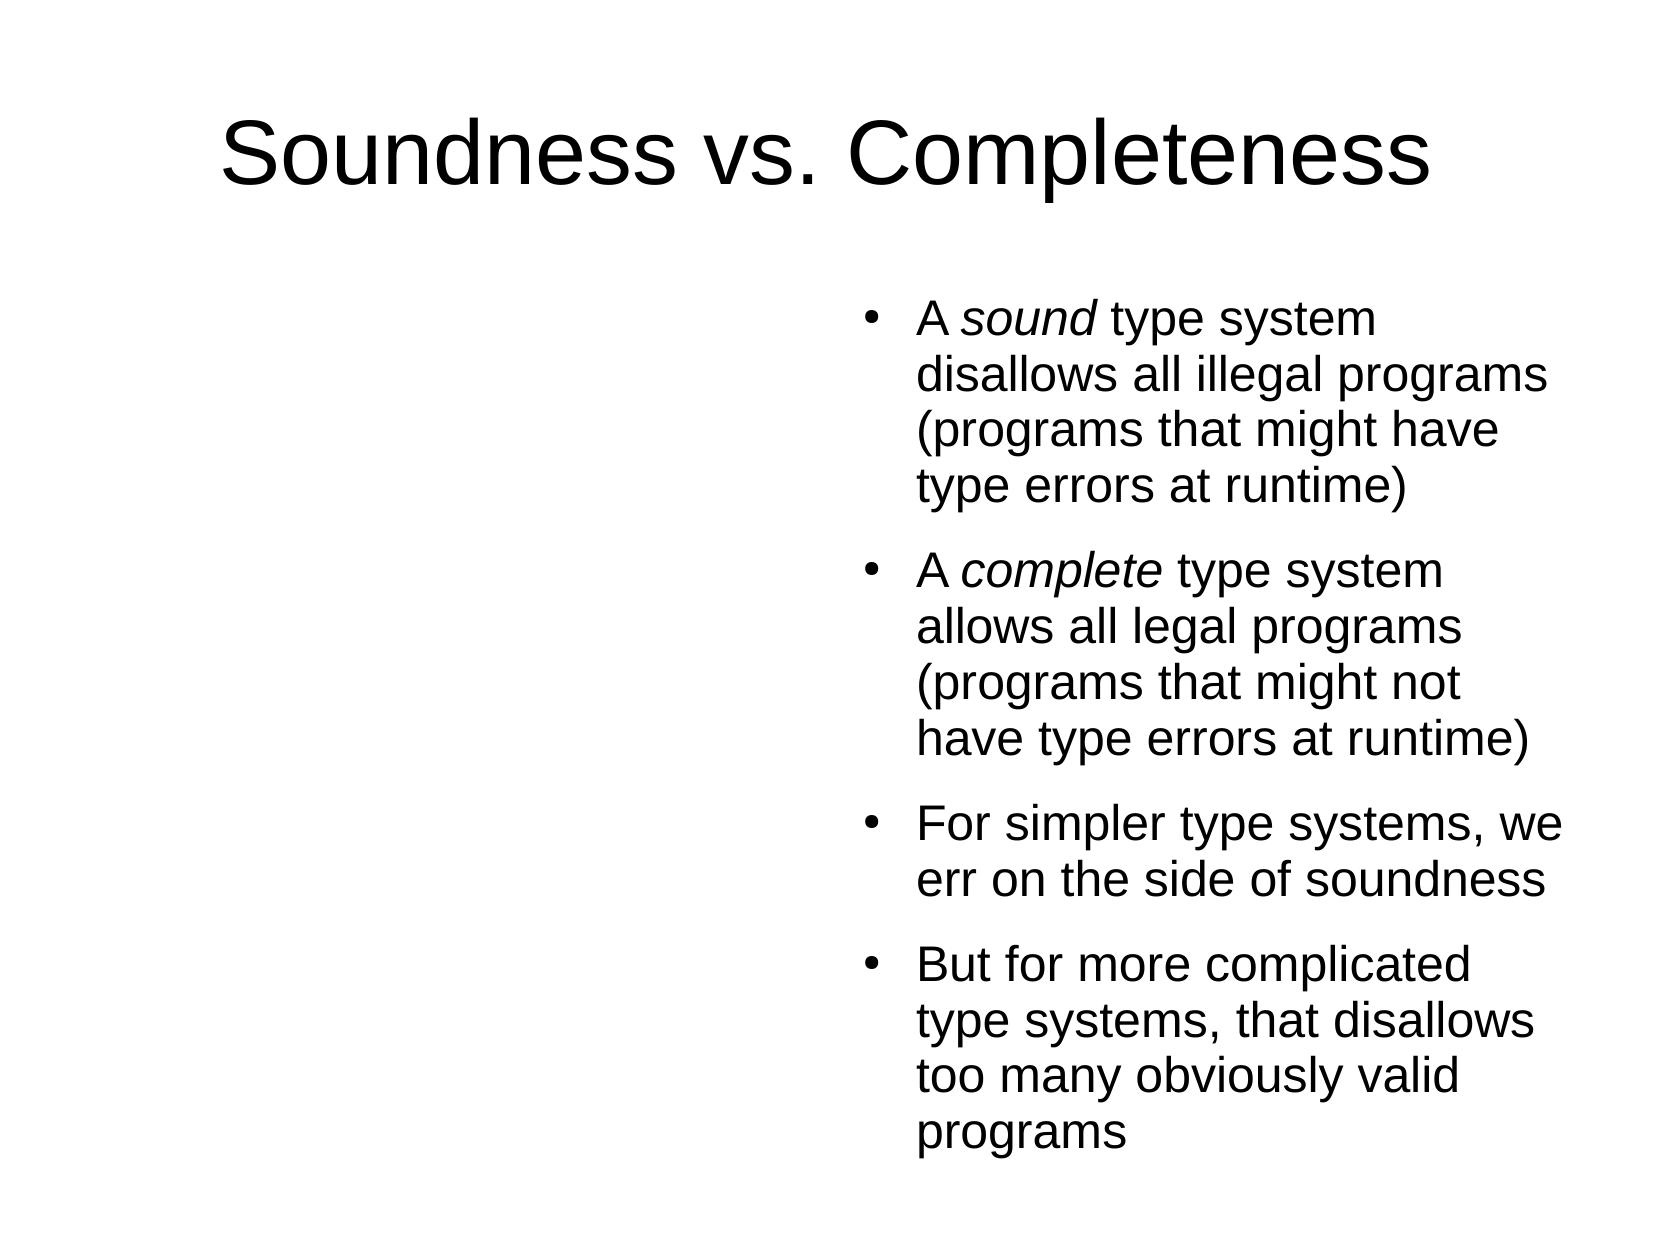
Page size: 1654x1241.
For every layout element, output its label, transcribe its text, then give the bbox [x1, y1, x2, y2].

list A sound type system disallows all illegal programs (programs that might have type errors at runtime) A complete type system allows all legal programs (programs that might not have type errors at runtime) For simpler type systems, we err on the side of soundness But for more complicated type systems, that disallows too many obviously valid programs [845, 290, 1572, 1160]
title Soundness vs. Completeness [82, 49, 1571, 257]
